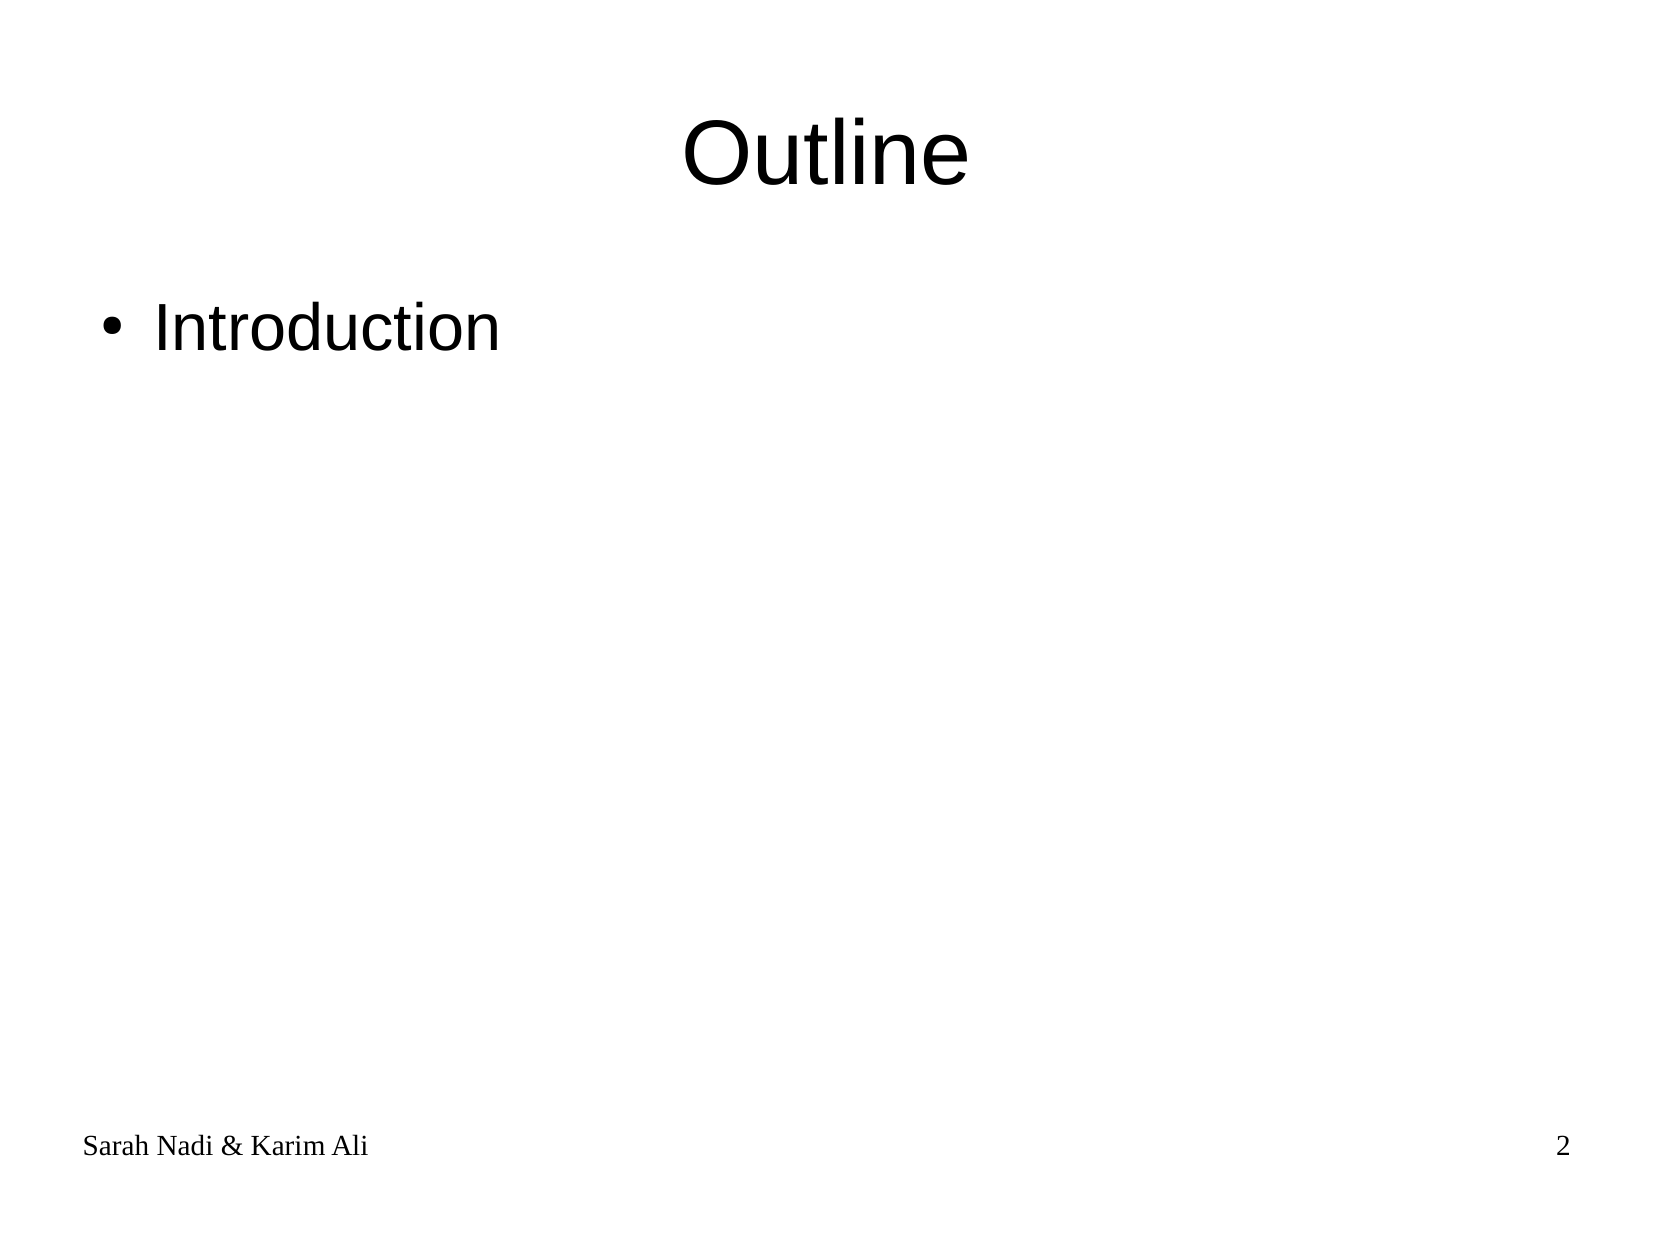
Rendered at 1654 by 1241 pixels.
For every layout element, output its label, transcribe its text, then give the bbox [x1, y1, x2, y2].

list Introduction [82, 290, 1571, 1109]
title Outline [82, 49, 1571, 257]
